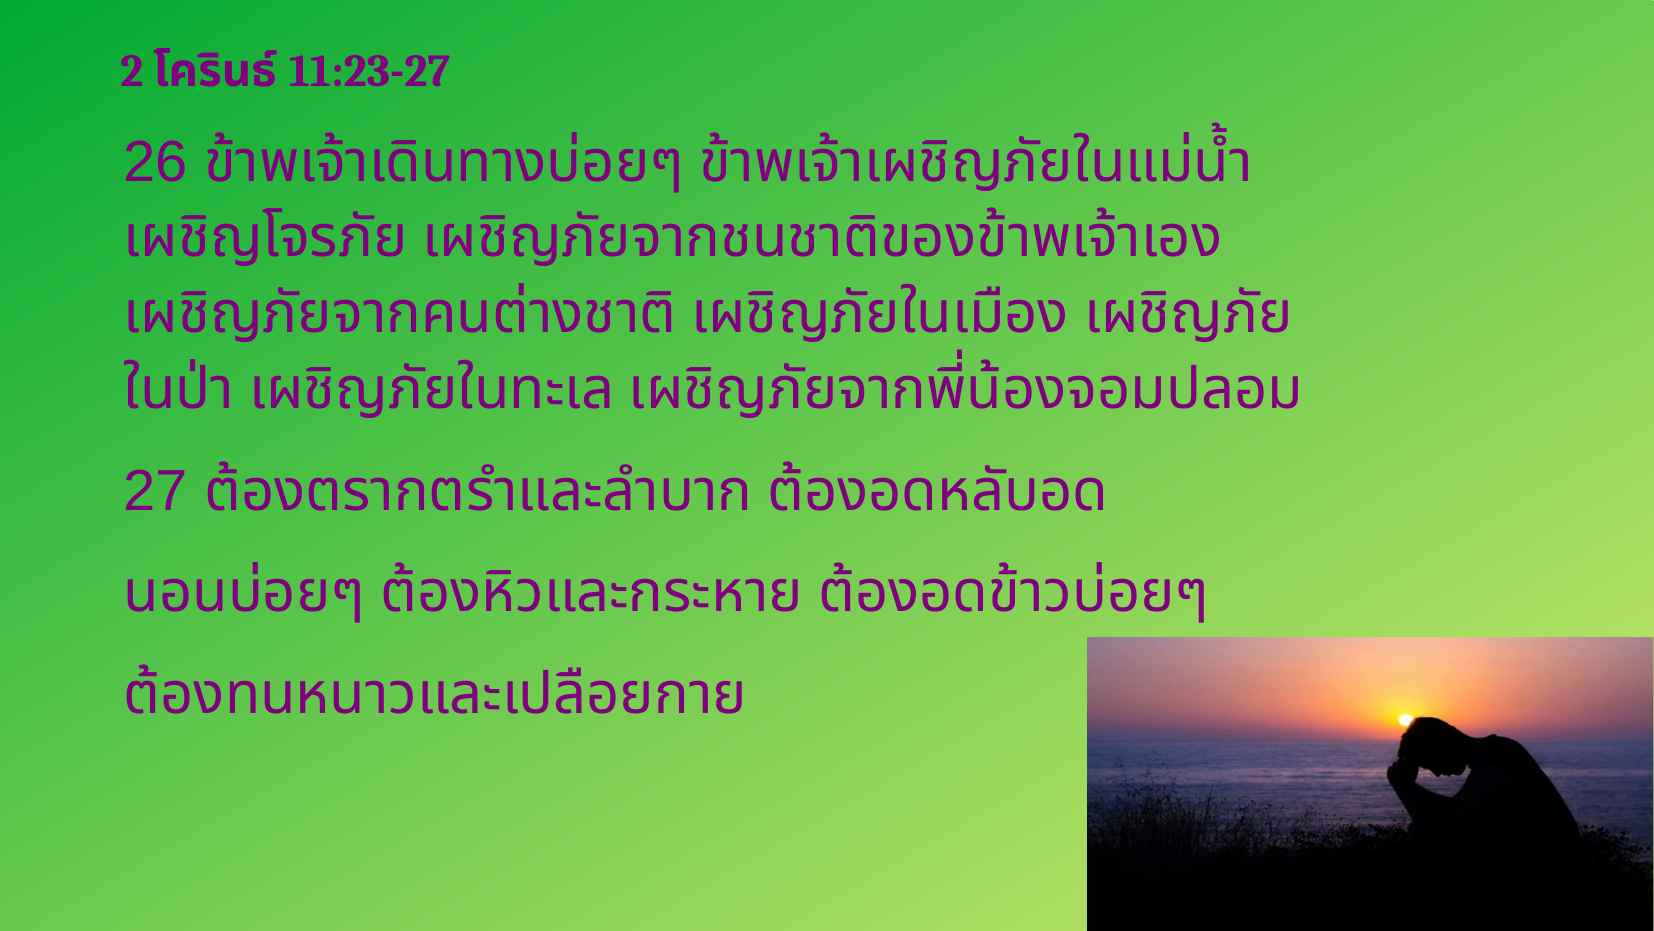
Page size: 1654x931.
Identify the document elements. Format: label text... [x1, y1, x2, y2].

picture [1087, 637, 1654, 931]
list 26 ข้าพเจ้าเดินทางบ่อยๆ ข้าพเจ้าเผชิญภัยในแม่น้ำ เผชิญโจรภัย เผชิญภัยจากชนชาติของข้าพเจ้าเอง เผชิญภัยจากคนต่างชาติ เผชิญภัยในเมือง เผชิญภัยในป่า เผชิญภัยในทะเล เผชิญภัยจากพี่น้องจอมปลอม 27 ต้องตรากตรำและลำบาก ต้องอดหลับอด นอนบ่อยๆ ต้องหิวและกระหาย ต้องอดข้าวบ่อยๆ ต้องทนหนาวและเปลือยกาย [62, 128, 1313, 751]
title 2 โครินธ์ 11:23-27 [82, 37, 488, 113]
